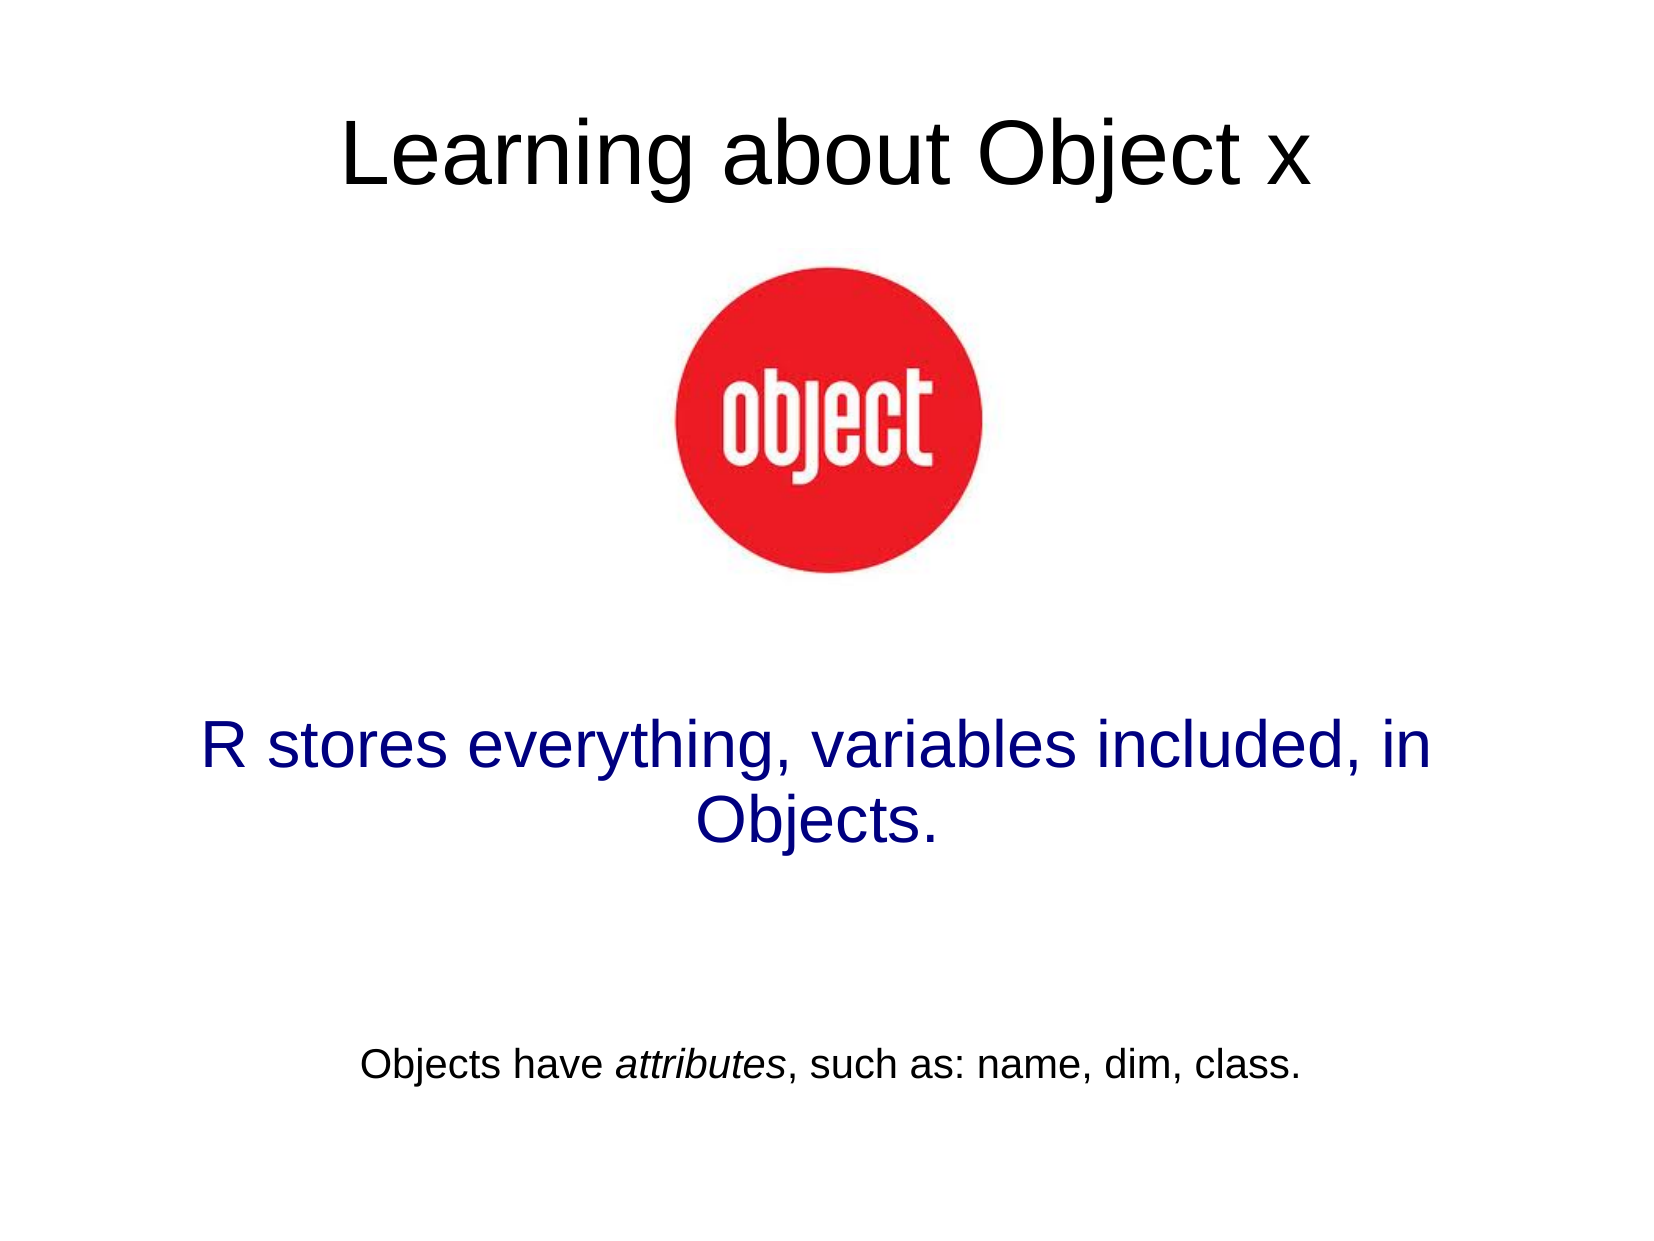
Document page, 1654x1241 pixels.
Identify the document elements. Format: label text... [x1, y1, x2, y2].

picture [653, 248, 1006, 601]
list R stores everything, variables included, in Objects. [90, 290, 1546, 1156]
text_box Objects have attributes, such as: name, dim, class. [345, 1033, 1350, 1096]
title Learning about Object x [82, 49, 1571, 257]
